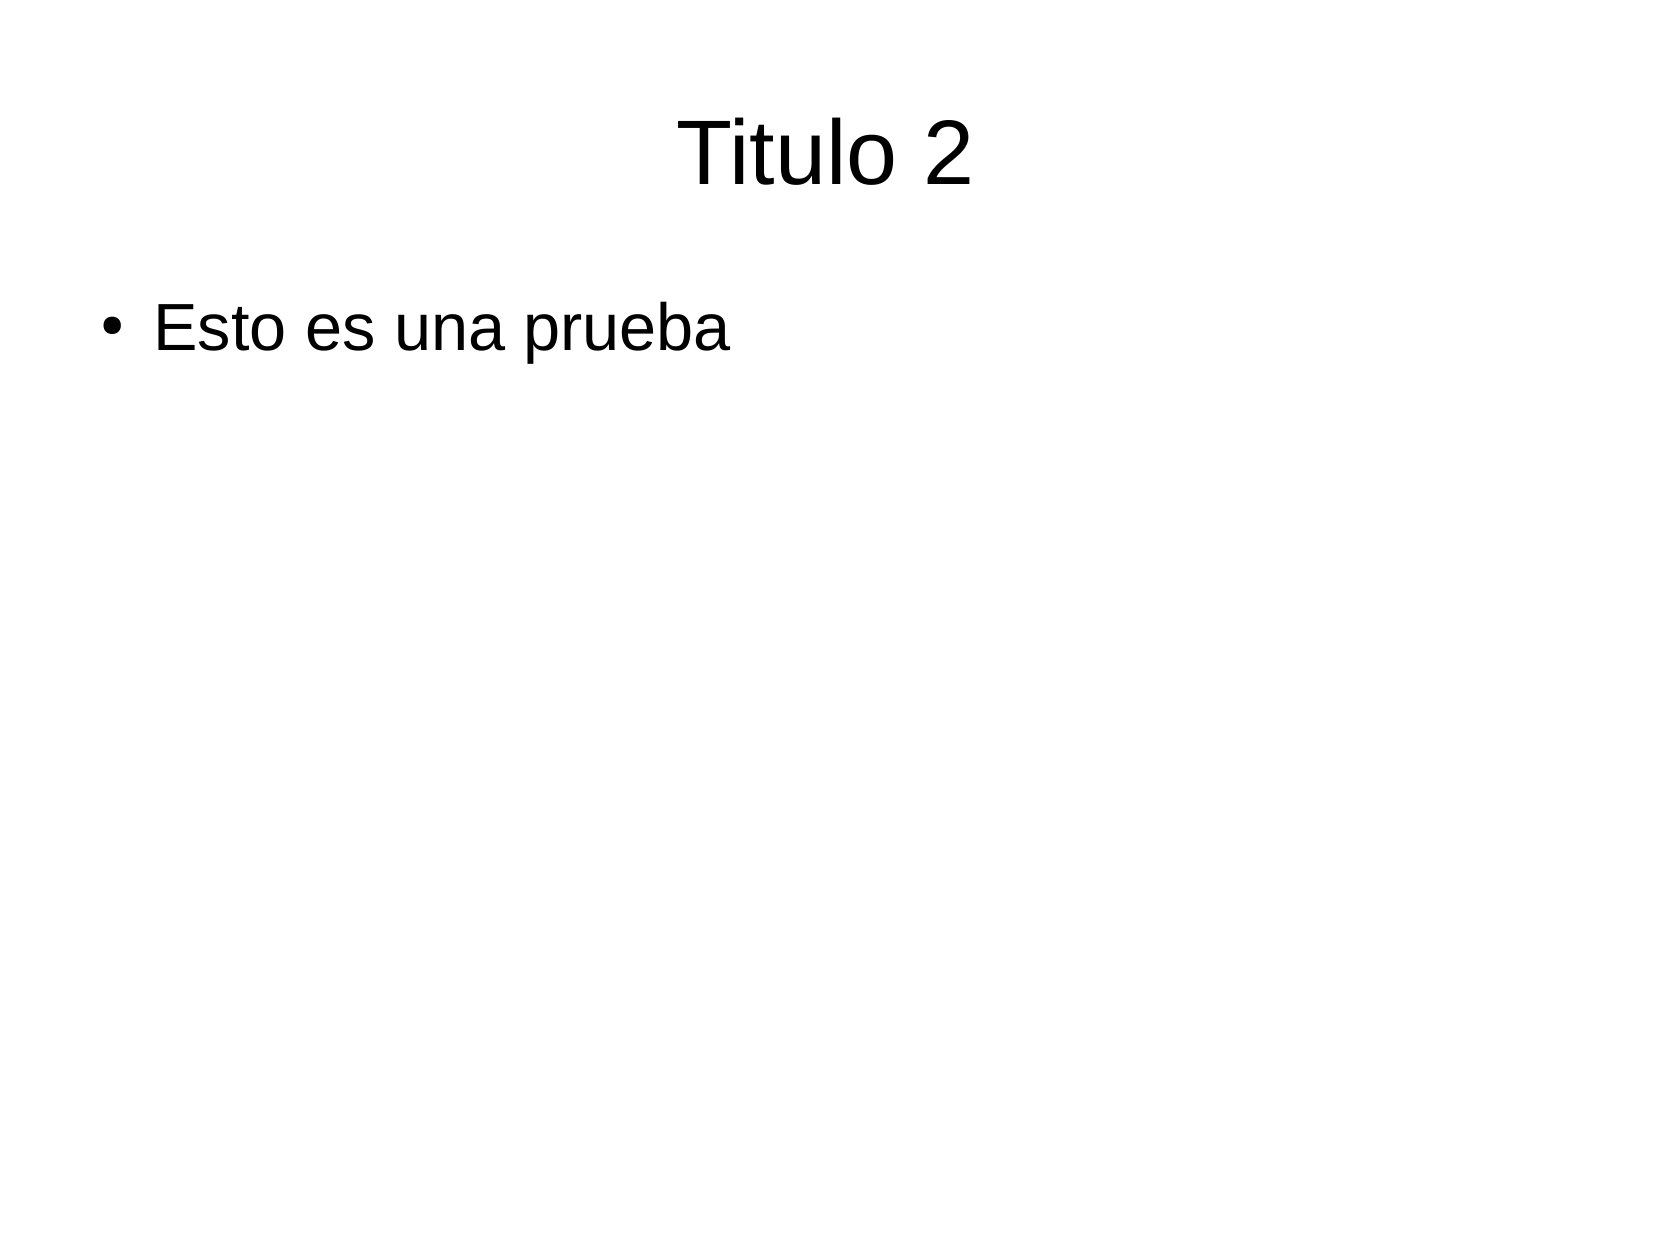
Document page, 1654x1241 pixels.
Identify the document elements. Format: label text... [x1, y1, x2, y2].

list Esto es una prueba [82, 290, 1571, 1010]
title Titulo 2 [82, 49, 1571, 257]
